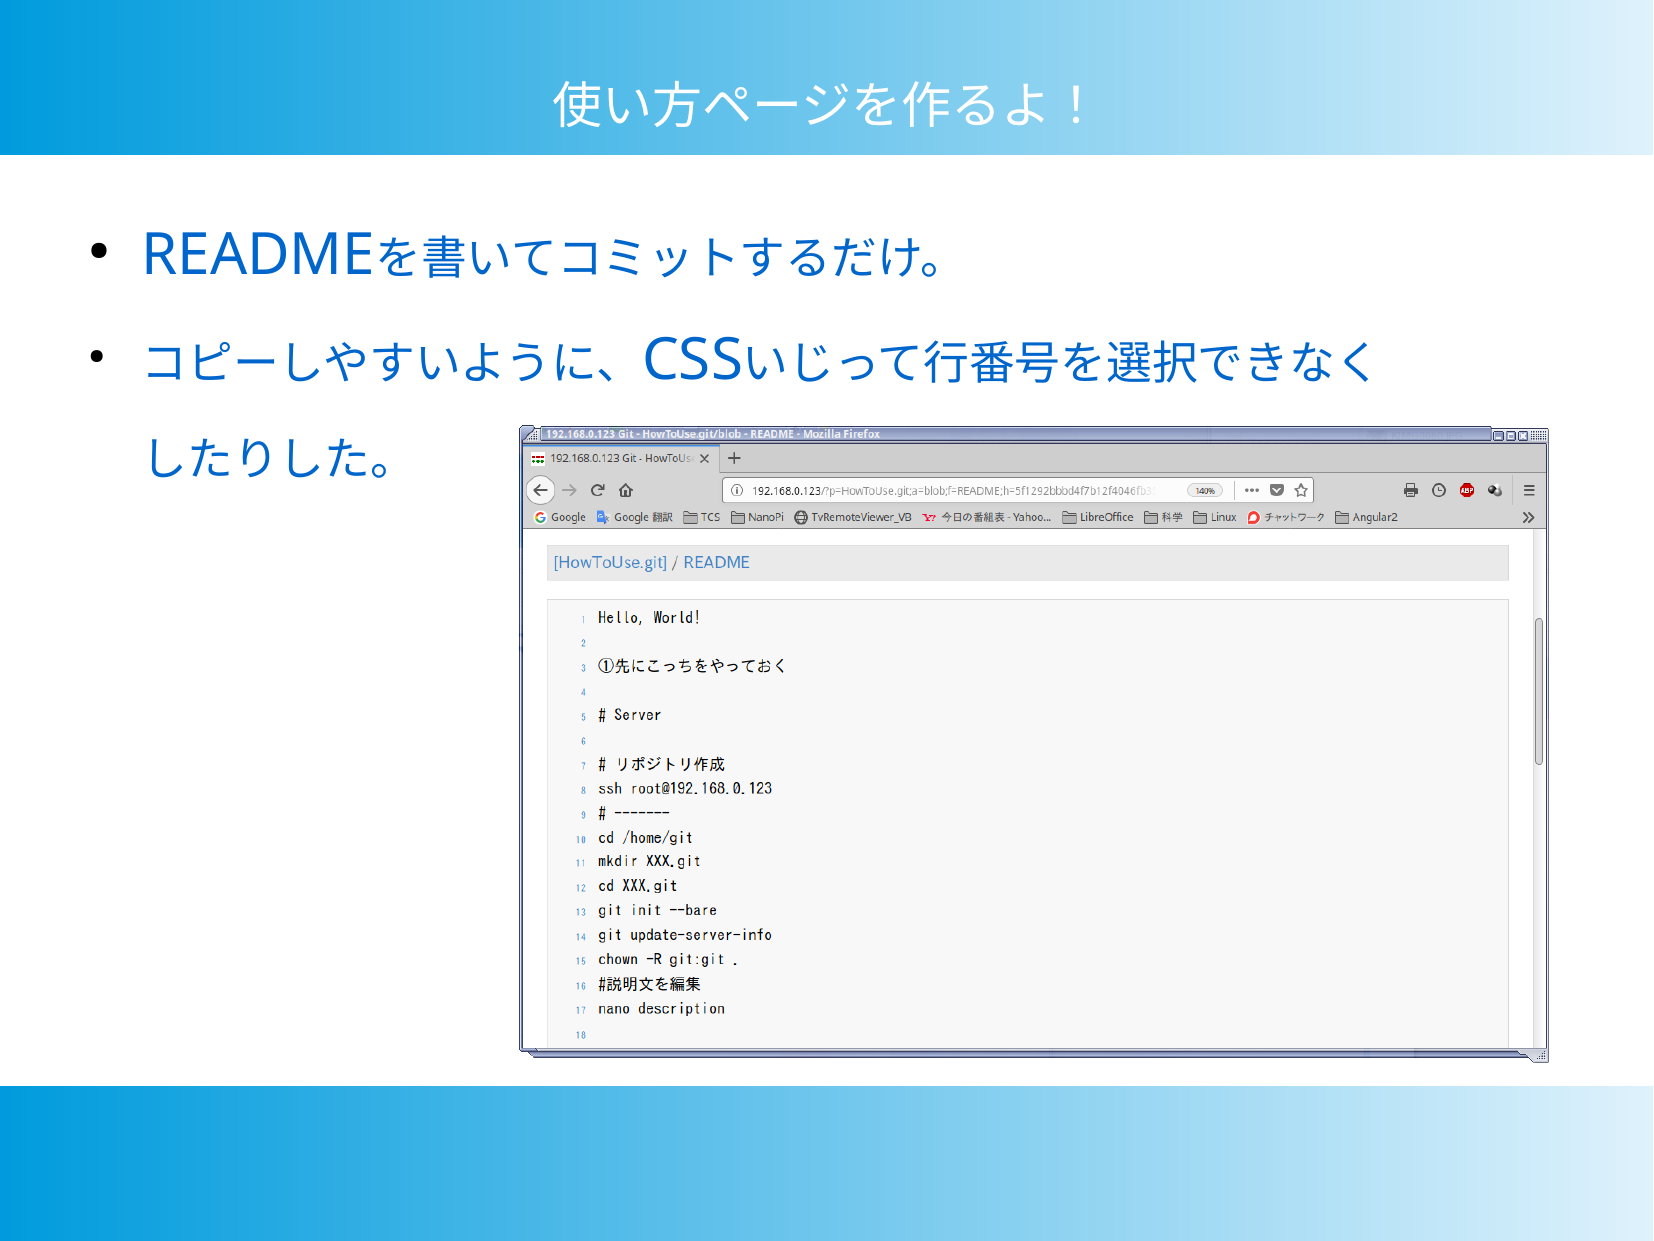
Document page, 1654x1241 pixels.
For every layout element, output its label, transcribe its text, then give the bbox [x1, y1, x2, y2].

title 使い方ページを作るよ！ [82, 49, 1571, 155]
list READMEを書いてコミットするだけ。 コピーしやすいように、CSSいじって行番号を選択できなく したりした。 [70, 212, 1559, 932]
picture [519, 425, 1549, 1063]
